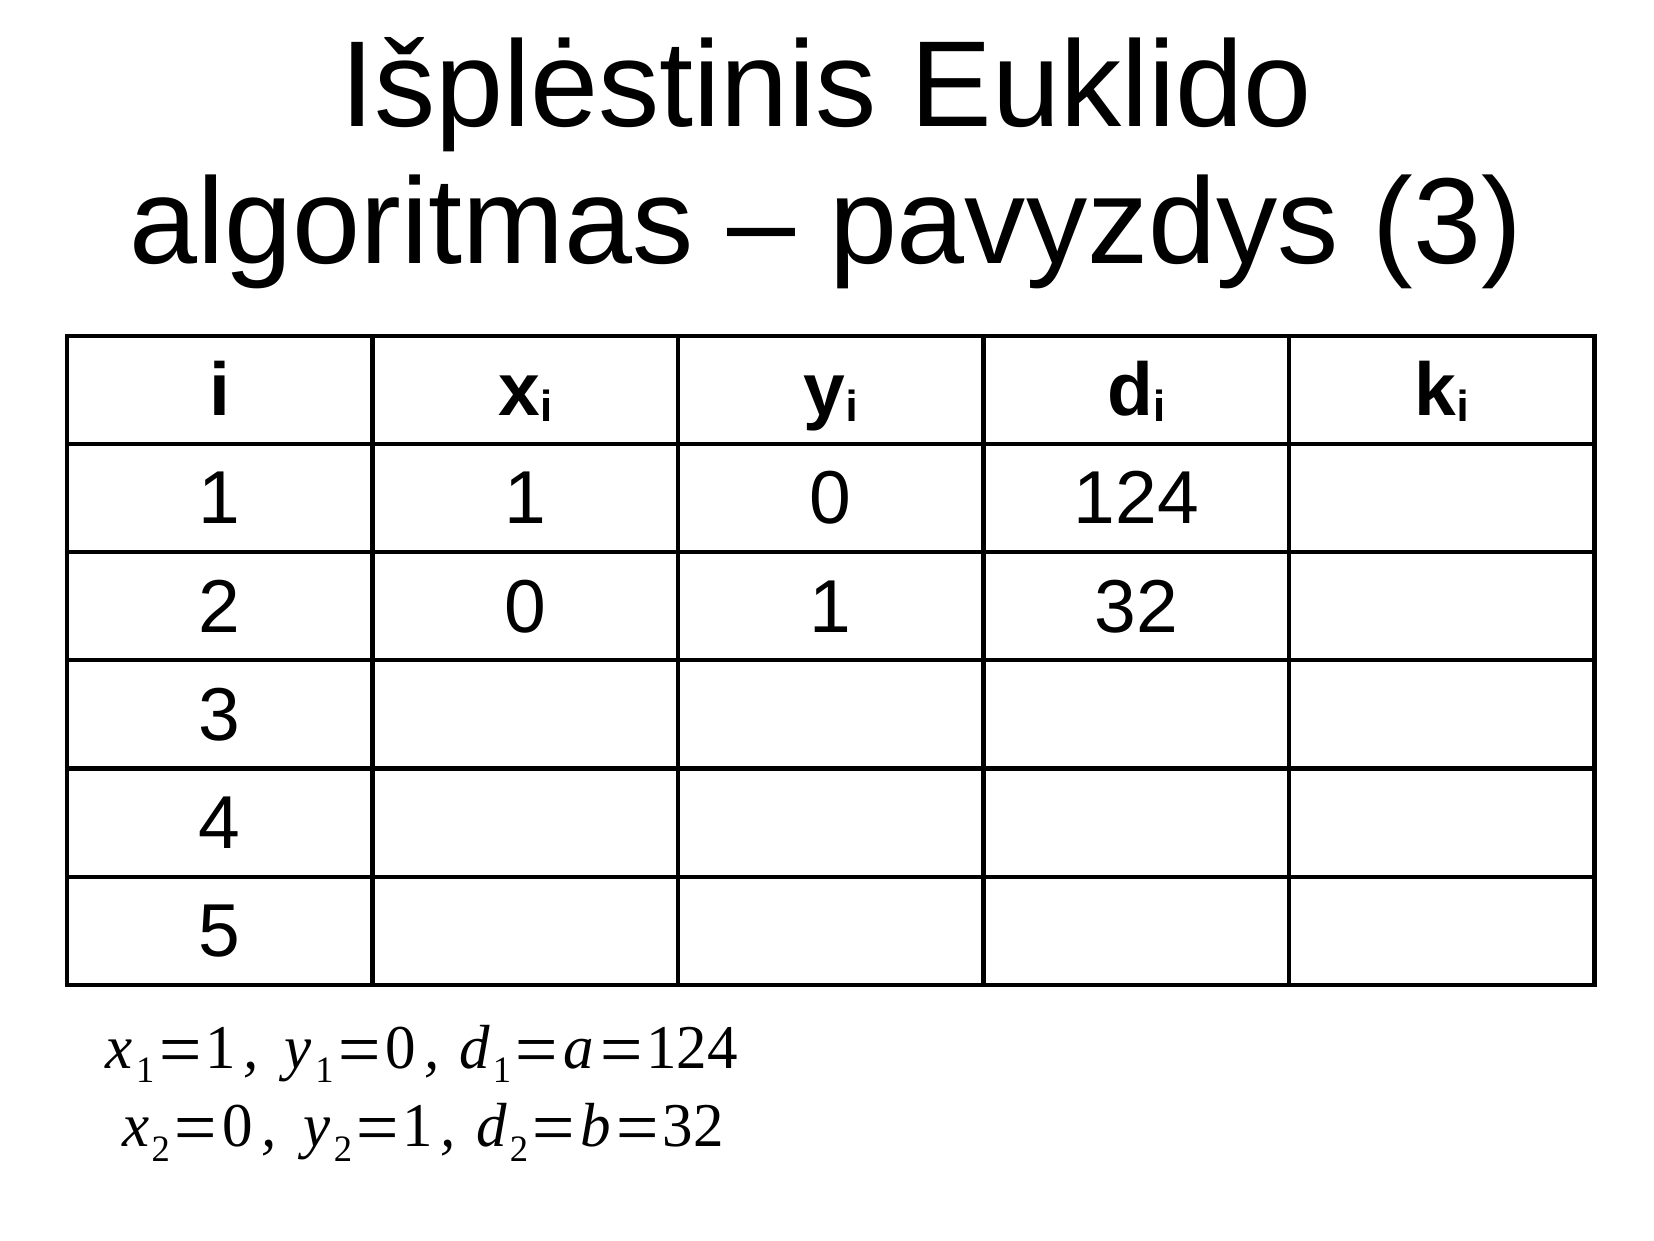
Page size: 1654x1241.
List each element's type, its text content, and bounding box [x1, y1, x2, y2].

table_cell [1291, 771, 1592, 875]
table_cell [1291, 662, 1592, 766]
table_cell [1291, 879, 1592, 983]
table_header yi [680, 338, 981, 442]
table_cell [1291, 446, 1592, 550]
chart [96, 1011, 747, 1170]
table_cell [986, 879, 1287, 983]
table_cell [375, 879, 676, 983]
title Išplėstinis Euklido algoritmas – pavyzdys (3) [82, 16, 1571, 290]
table_cell [1291, 554, 1592, 658]
table_cell 4 [69, 771, 370, 875]
table_cell [680, 771, 981, 875]
table_cell 3 [69, 662, 370, 766]
table_cell 2 [69, 554, 370, 658]
table_header ki [1291, 338, 1592, 442]
table_cell 1 [69, 446, 370, 550]
table_cell 124 [986, 446, 1287, 550]
table_header xi [375, 338, 676, 442]
table_cell 1 [375, 446, 676, 550]
table_cell 0 [680, 446, 981, 550]
table_cell 5 [69, 879, 370, 983]
table_cell [375, 771, 676, 875]
table_cell 1 [680, 554, 981, 658]
table_header i [69, 338, 370, 442]
table_cell [375, 662, 676, 766]
table_cell [680, 879, 981, 983]
table_cell 0 [375, 554, 676, 658]
table_header di [986, 338, 1287, 442]
table_cell [680, 662, 981, 766]
table_cell [986, 662, 1287, 766]
table_cell [986, 771, 1287, 875]
table_cell 32 [986, 554, 1287, 658]
